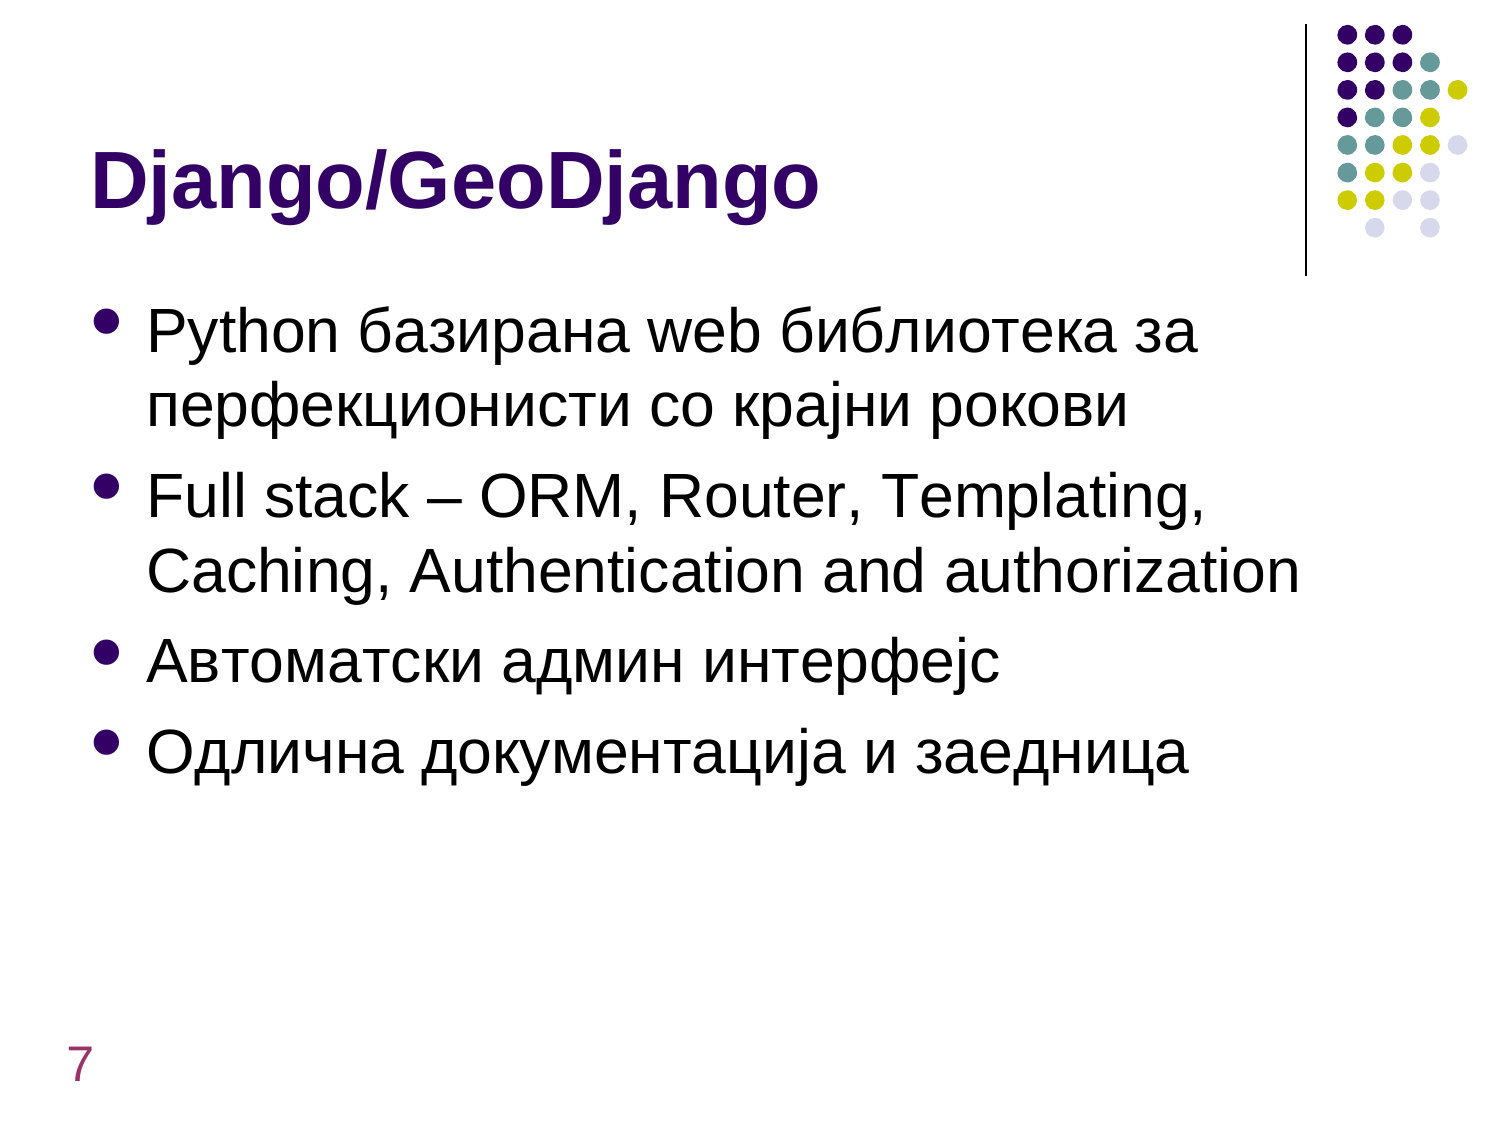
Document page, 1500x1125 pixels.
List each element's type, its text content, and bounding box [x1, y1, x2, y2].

title Django/GeoDjango [74, 20, 1313, 233]
list Python базирана web библиотека за перфекционисти со крајни рокови Full stack – ORM, Router, Templating, Caching, Authentication and authorization Автоматски админ интерфејс Одлична документација и заедница [75, 282, 1426, 1006]
